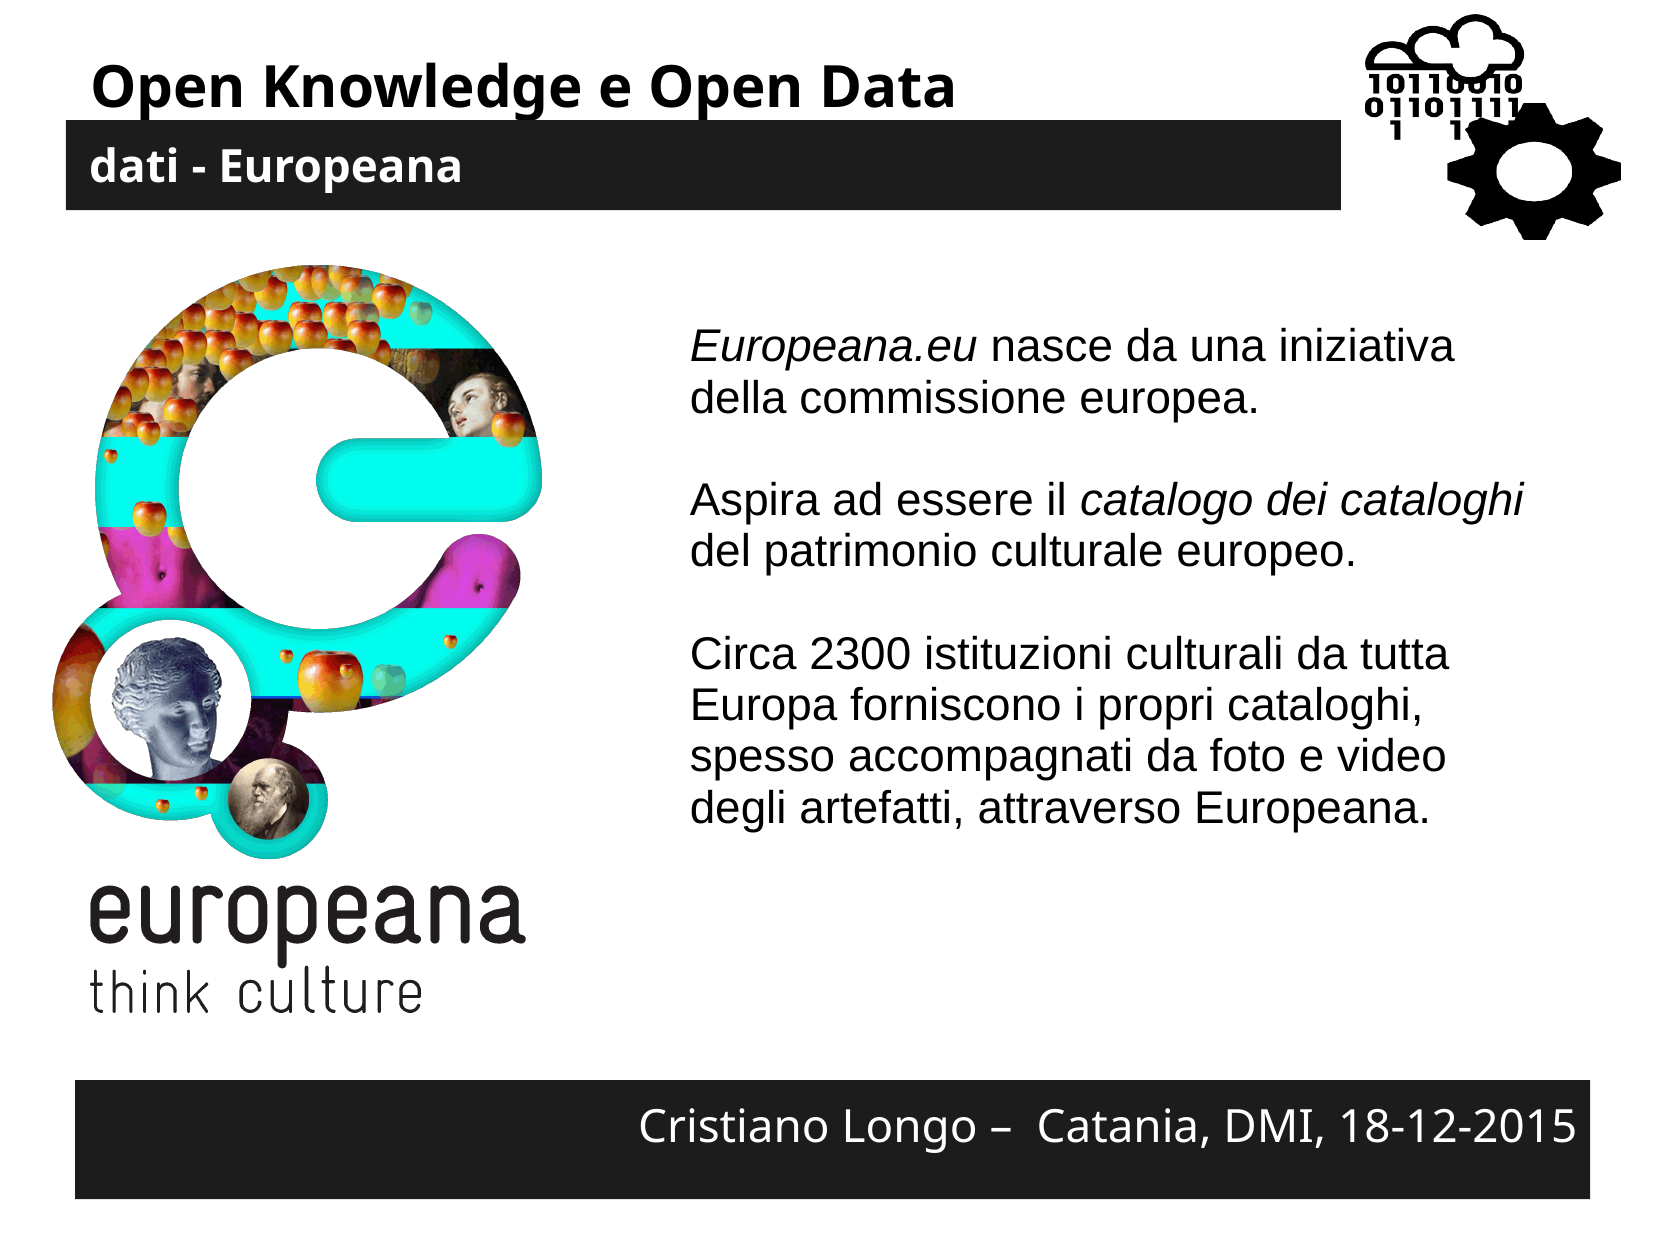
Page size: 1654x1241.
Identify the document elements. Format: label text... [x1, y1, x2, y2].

picture [15, 239, 581, 1051]
list Cristiano Longo – Catania, DMI, 18-12-2015 [75, 1080, 1591, 1200]
picture [1365, 14, 1621, 241]
list dati - Europeana [65, 120, 1341, 211]
list Open Knowledge e Open Data [75, 45, 1325, 120]
text_box Europeana.eu nasce da una iniziativa della commissione europea. Aspira ad essere il catalogo dei cataloghi del patrimonio culturale europeo. Circa 2300 istituzioni culturali da tutta Europa forniscono i propri cataloghi, spesso accompagnati da foto e video degli artefatti, attraverso Europeana. [675, 312, 1544, 841]
